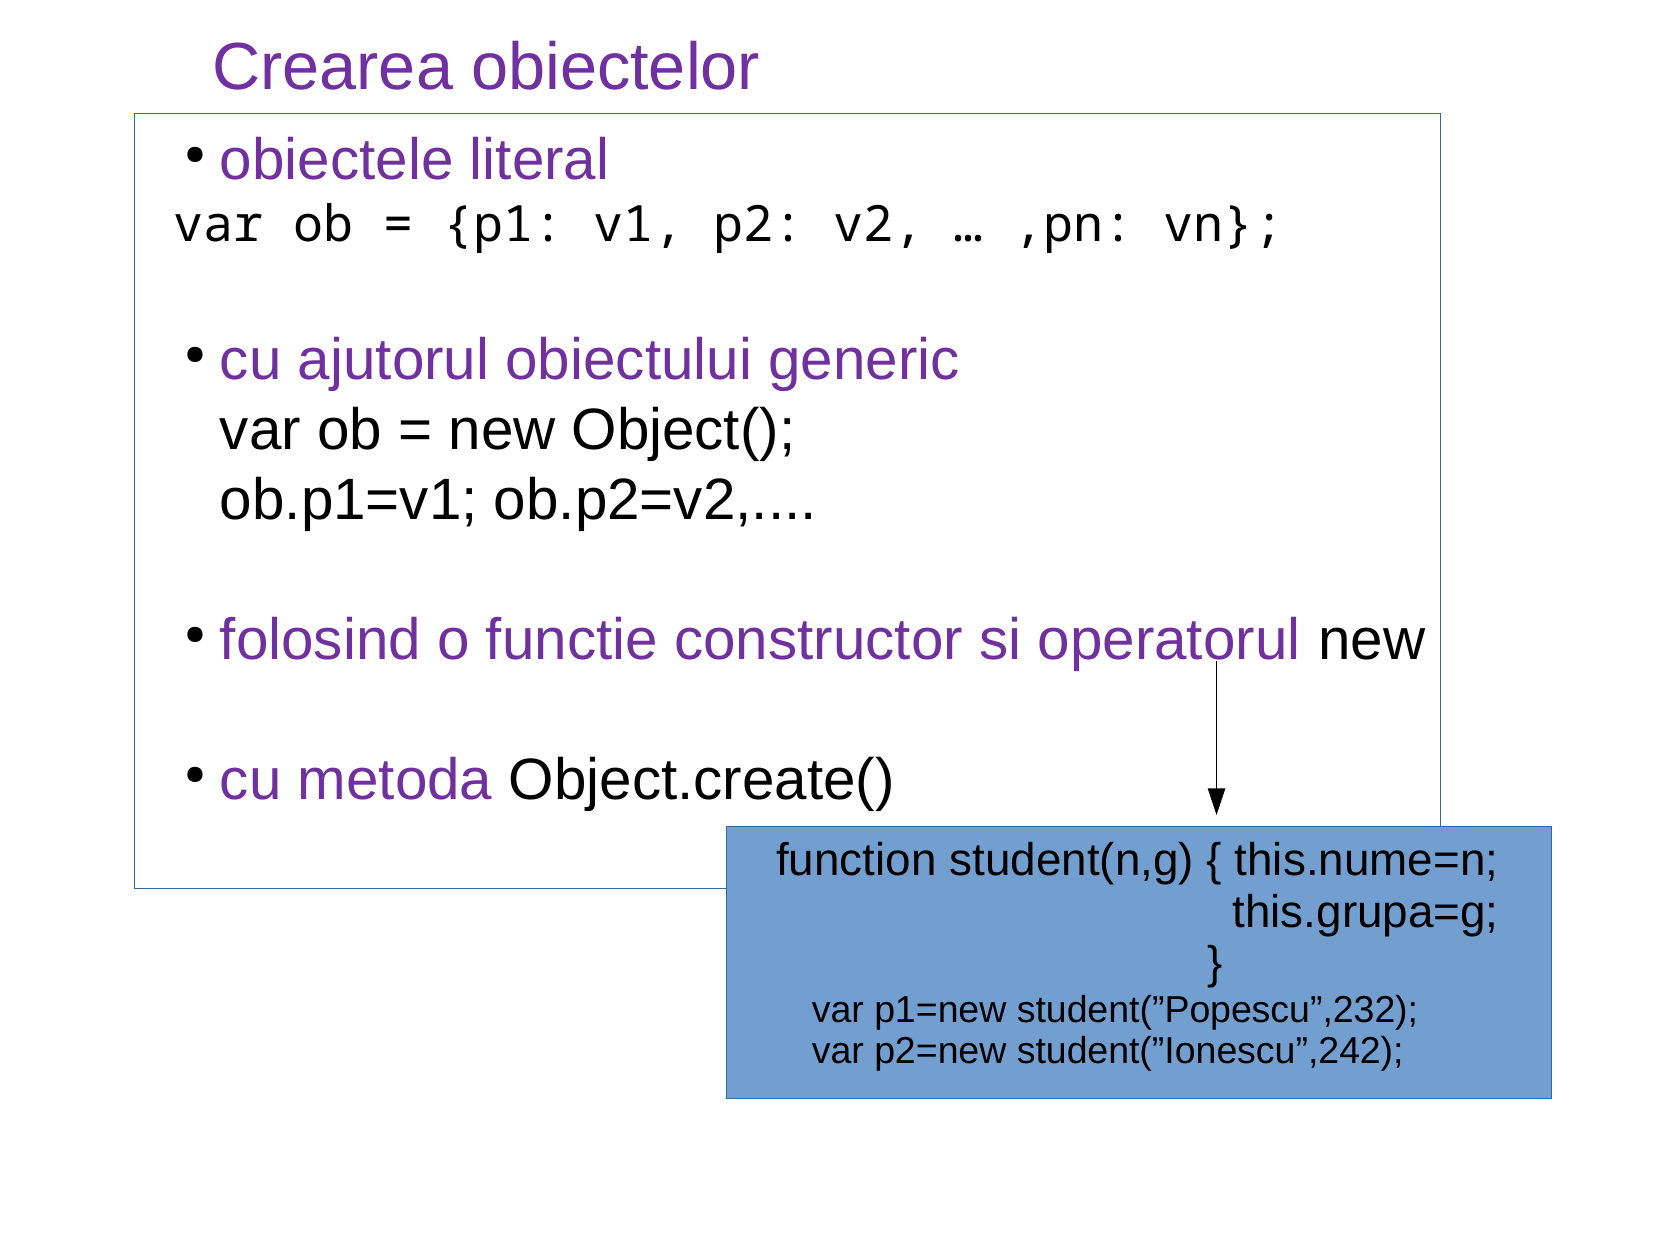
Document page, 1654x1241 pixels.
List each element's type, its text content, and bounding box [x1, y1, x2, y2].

text_box function student(n,g) { this.nume=n; this.grupa=g; } var p1=new student(”Popescu”,232); var p2=new student(”Ionescu”,242); [726, 826, 1552, 1099]
text_box Crearea obiectelor [197, 15, 776, 111]
text_box obiectele literal var ob = {p1: v1, p2: v2, … ,pn: vn}; cu ajutorul obiectului generic var ob = new Object(); ob.p1=v1; ob.p2=v2,.... folosind o functie constructor si operatorul new cu metoda Object.create() [134, 113, 1441, 889]
